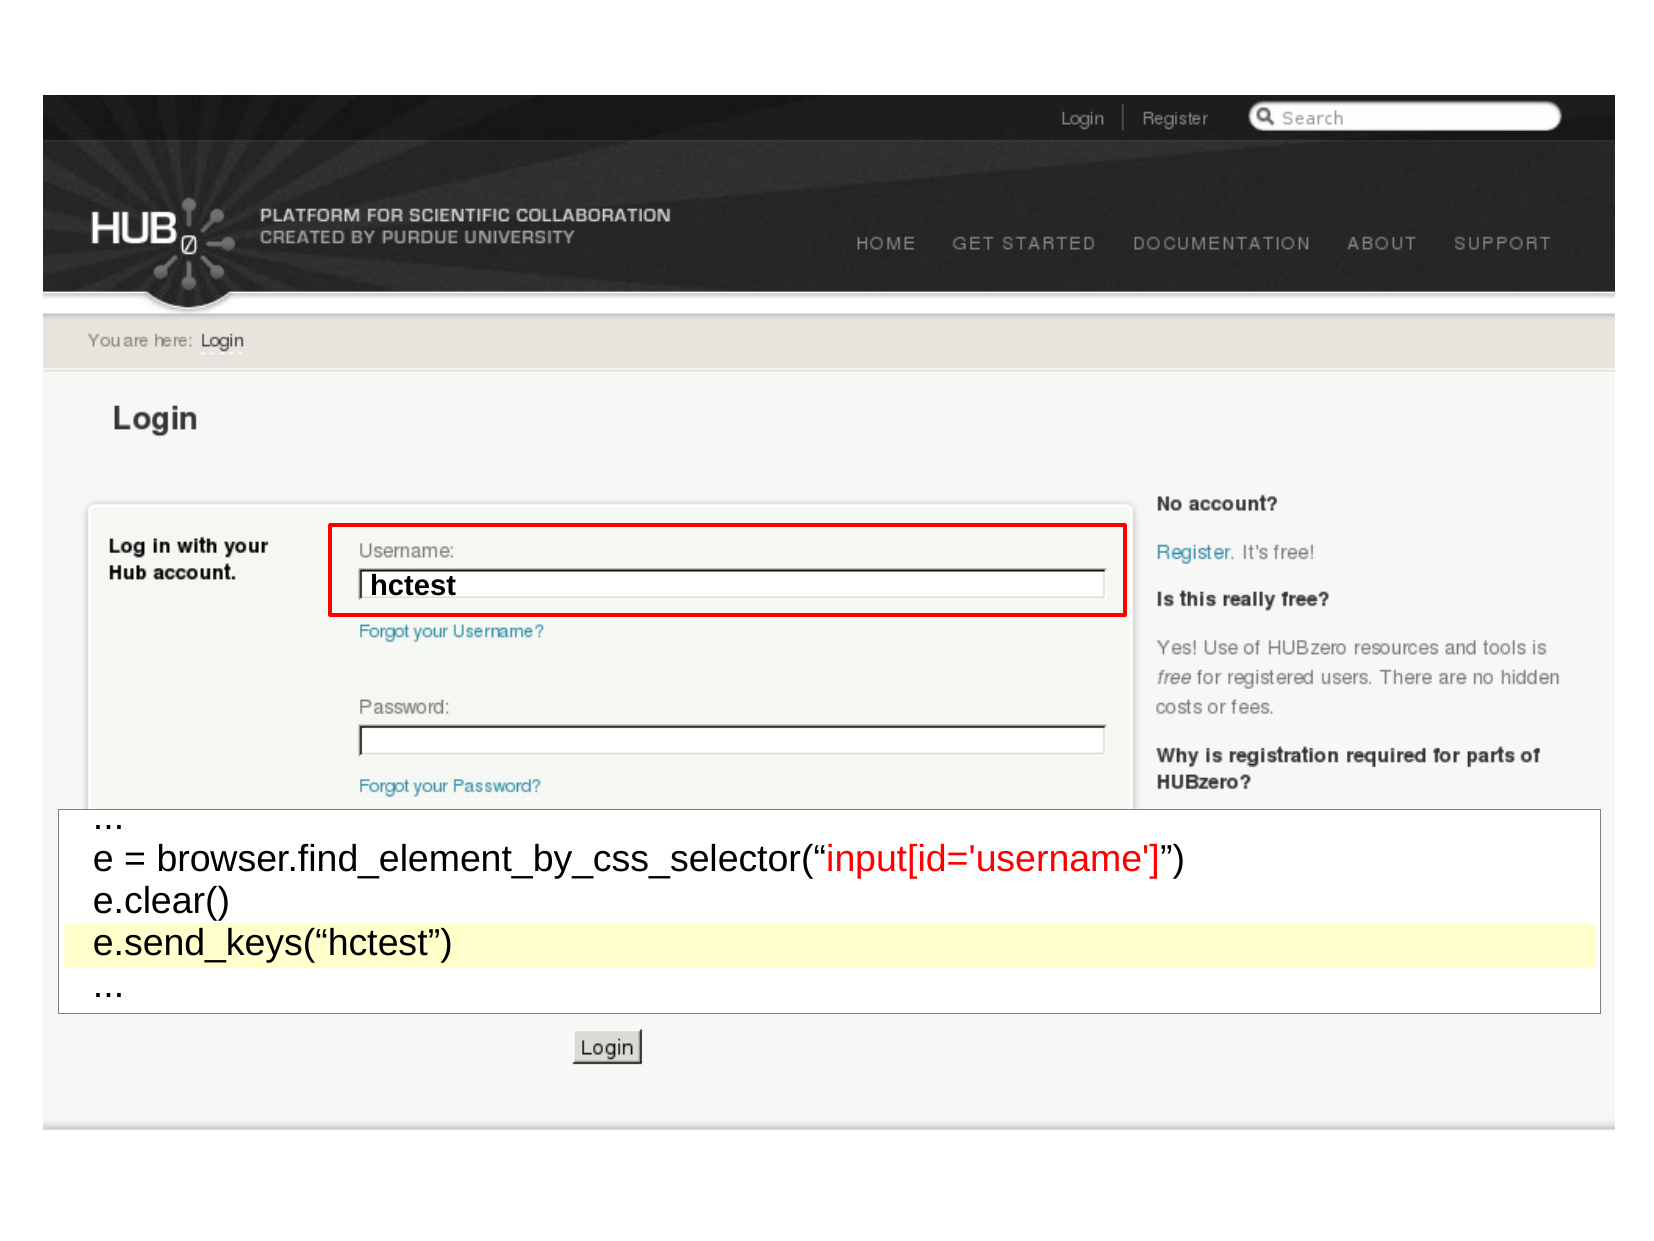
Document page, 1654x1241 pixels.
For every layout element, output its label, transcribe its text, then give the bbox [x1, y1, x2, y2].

text_box [58, 809, 78, 1014]
picture [43, 95, 1615, 1148]
text_box [1489, 809, 1601, 1014]
text_box ... e = browser.find_element_by_css_selector(“input[id='username']”) e.clear() e.send_keys(“hctest”) ... [78, 788, 1489, 1014]
text_box hctest [355, 561, 472, 609]
